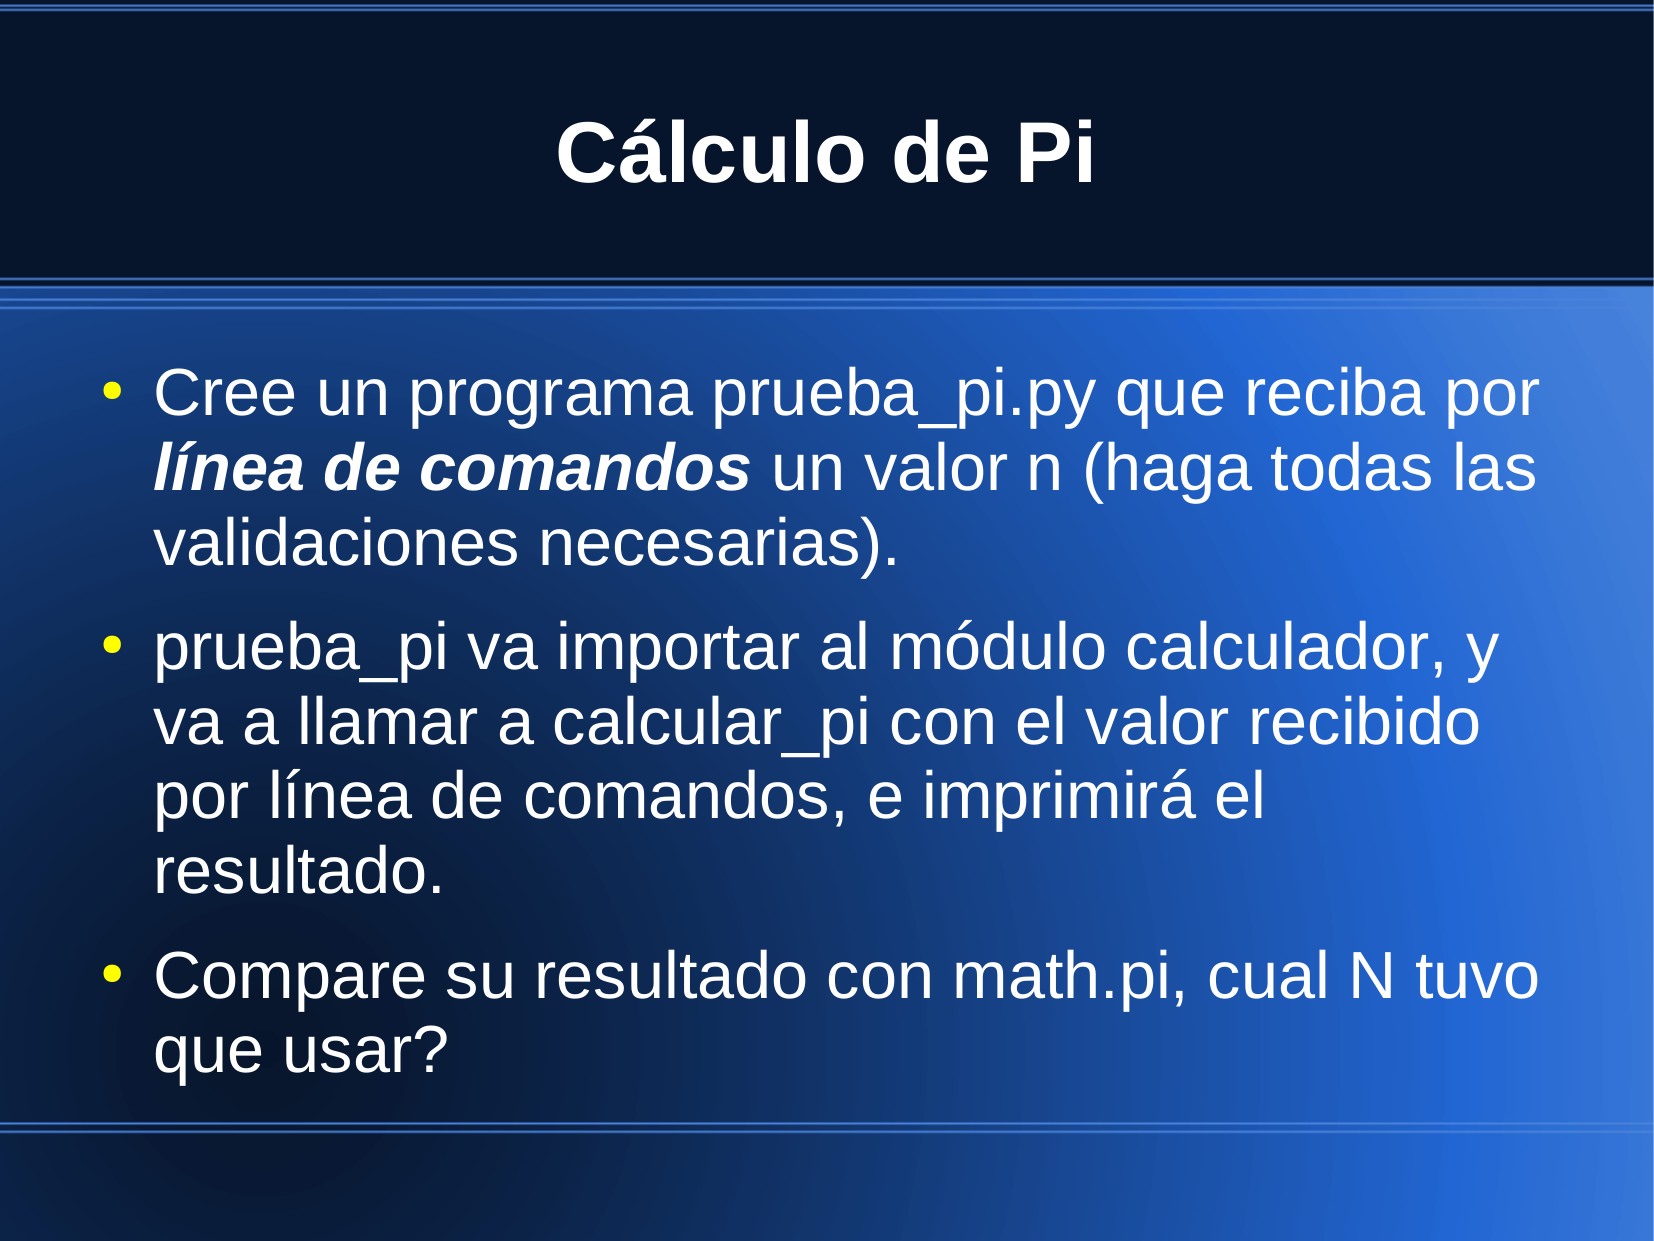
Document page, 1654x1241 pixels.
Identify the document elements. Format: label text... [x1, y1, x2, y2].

list Cree un programa prueba_pi.py que reciba por línea de comandos un valor n (haga todas las validaciones necesarias). prueba_pi va importar al módulo calculador, y va a llamar a calcular_pi con el valor recibido por línea de comandos, e imprimirá el resultado. Compare su resultado con math.pi, cual N tuvo que usar? [82, 355, 1571, 1088]
picture [0, 0, 1654, 1241]
title Cálculo de Pi [82, 49, 1571, 257]
